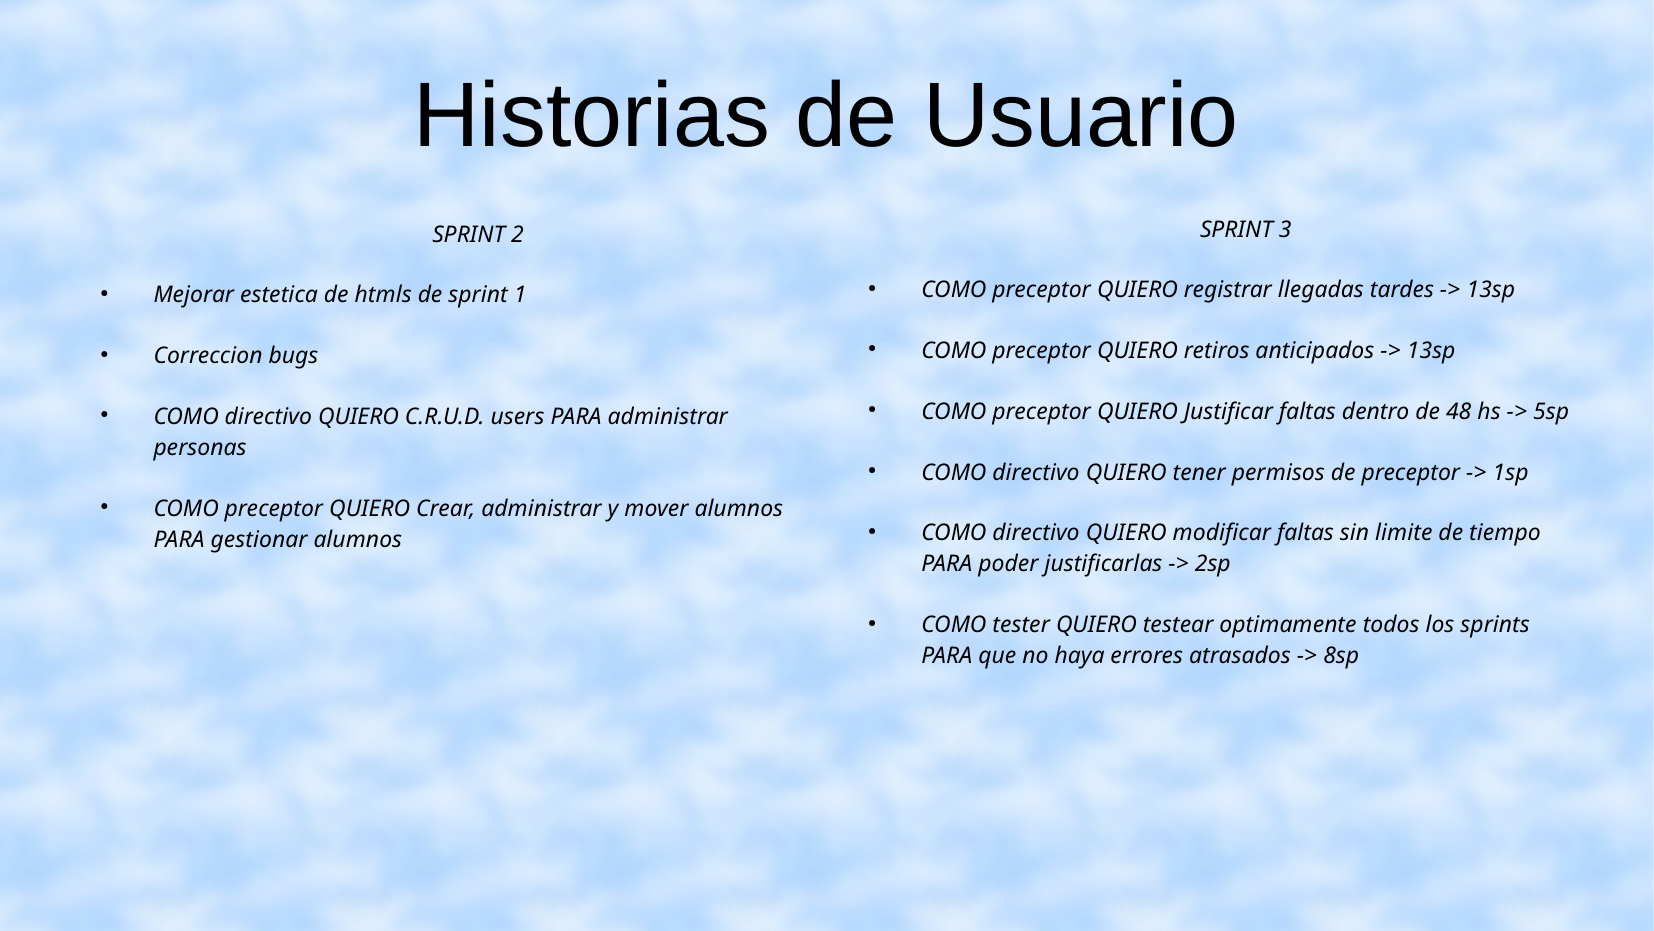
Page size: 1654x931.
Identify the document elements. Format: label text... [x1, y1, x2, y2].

title Historias de Usuario [82, 37, 1571, 193]
picture [0, 0, 1654, 931]
list SPRINT 2 Mejorar estetica de htmls de sprint 1 Correccion bugs COMO directivo QUIERO C.R.U.D. users PARA administrar personas COMO preceptor QUIERO Crear, administrar y mover alumnos PARA gestionar alumnos [82, 217, 809, 758]
list SPRINT 3 COMO preceptor QUIERO registrar llegadas tardes -> 13sp COMO preceptor QUIERO retiros anticipados -> 13sp COMO preceptor QUIERO Justificar faltas dentro de 48 hs -> 5sp COMO directivo QUIERO tener permisos de preceptor -> 1sp COMO directivo QUIERO modificar faltas sin limite de tiempo PARA poder justificarlas -> 2sp COMO tester QUIERO testear optimamente todos los sprints PARA que no haya errores atrasados -> 8sp [850, 212, 1577, 753]
